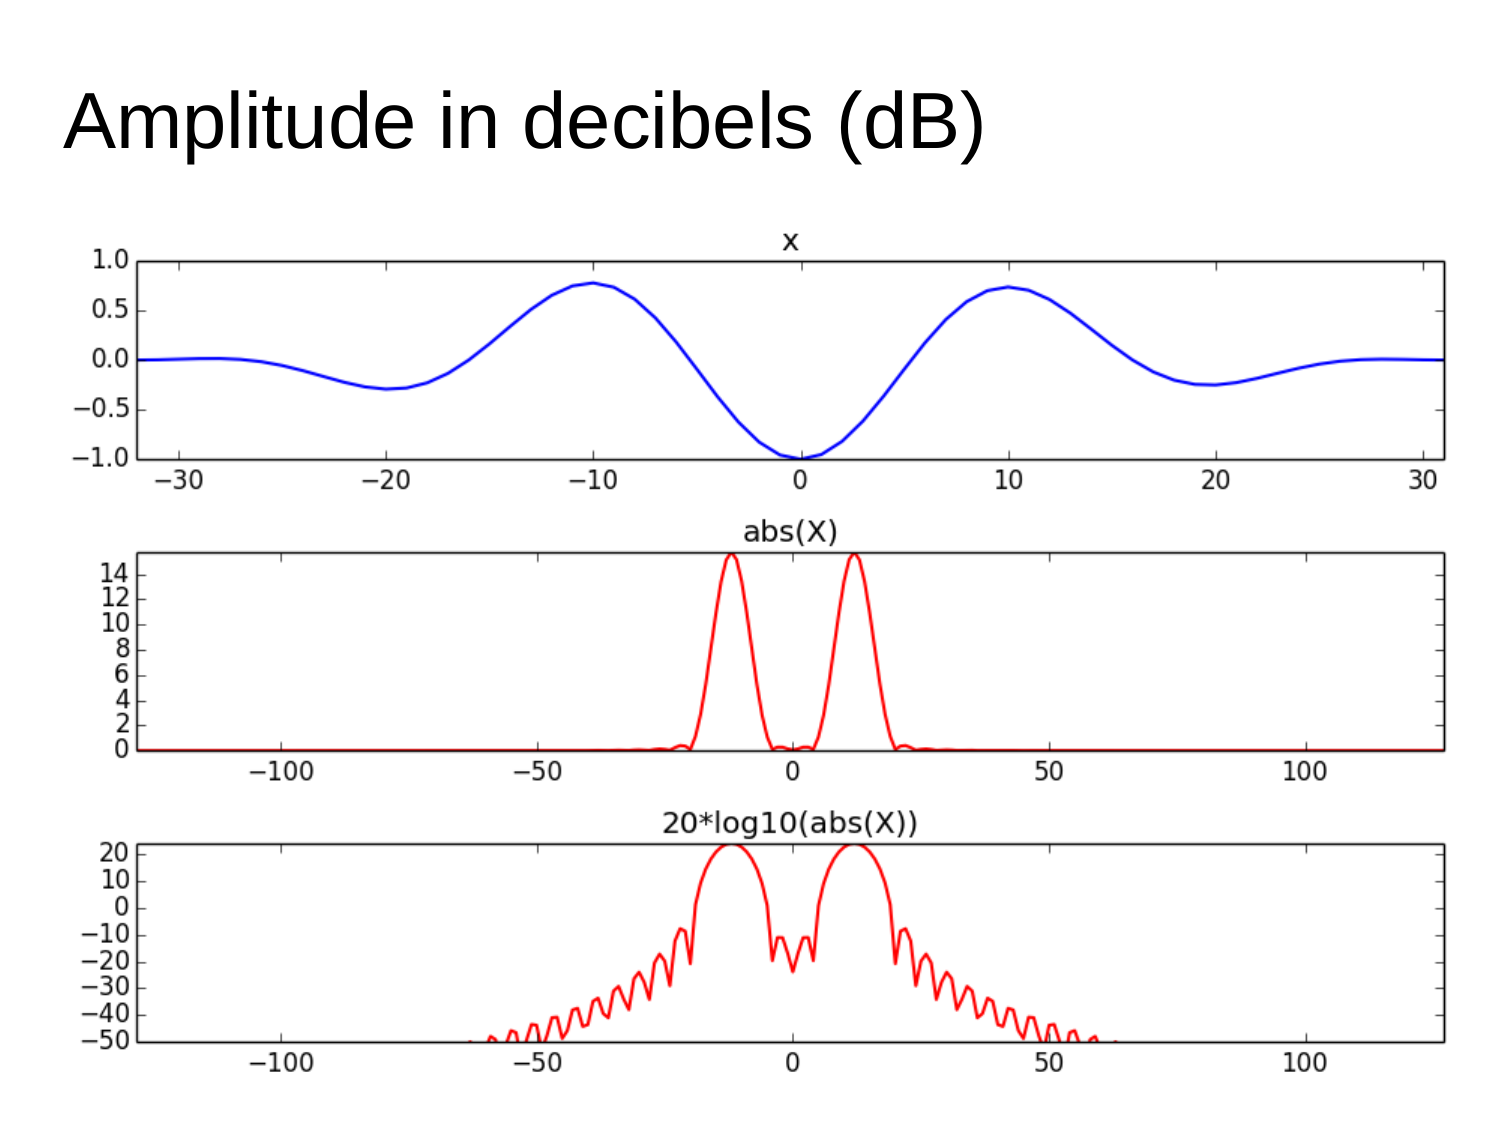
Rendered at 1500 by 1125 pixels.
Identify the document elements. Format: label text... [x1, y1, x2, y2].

picture [45, 201, 1471, 1102]
title Amplitude in decibels (dB) [63, 27, 1414, 201]
